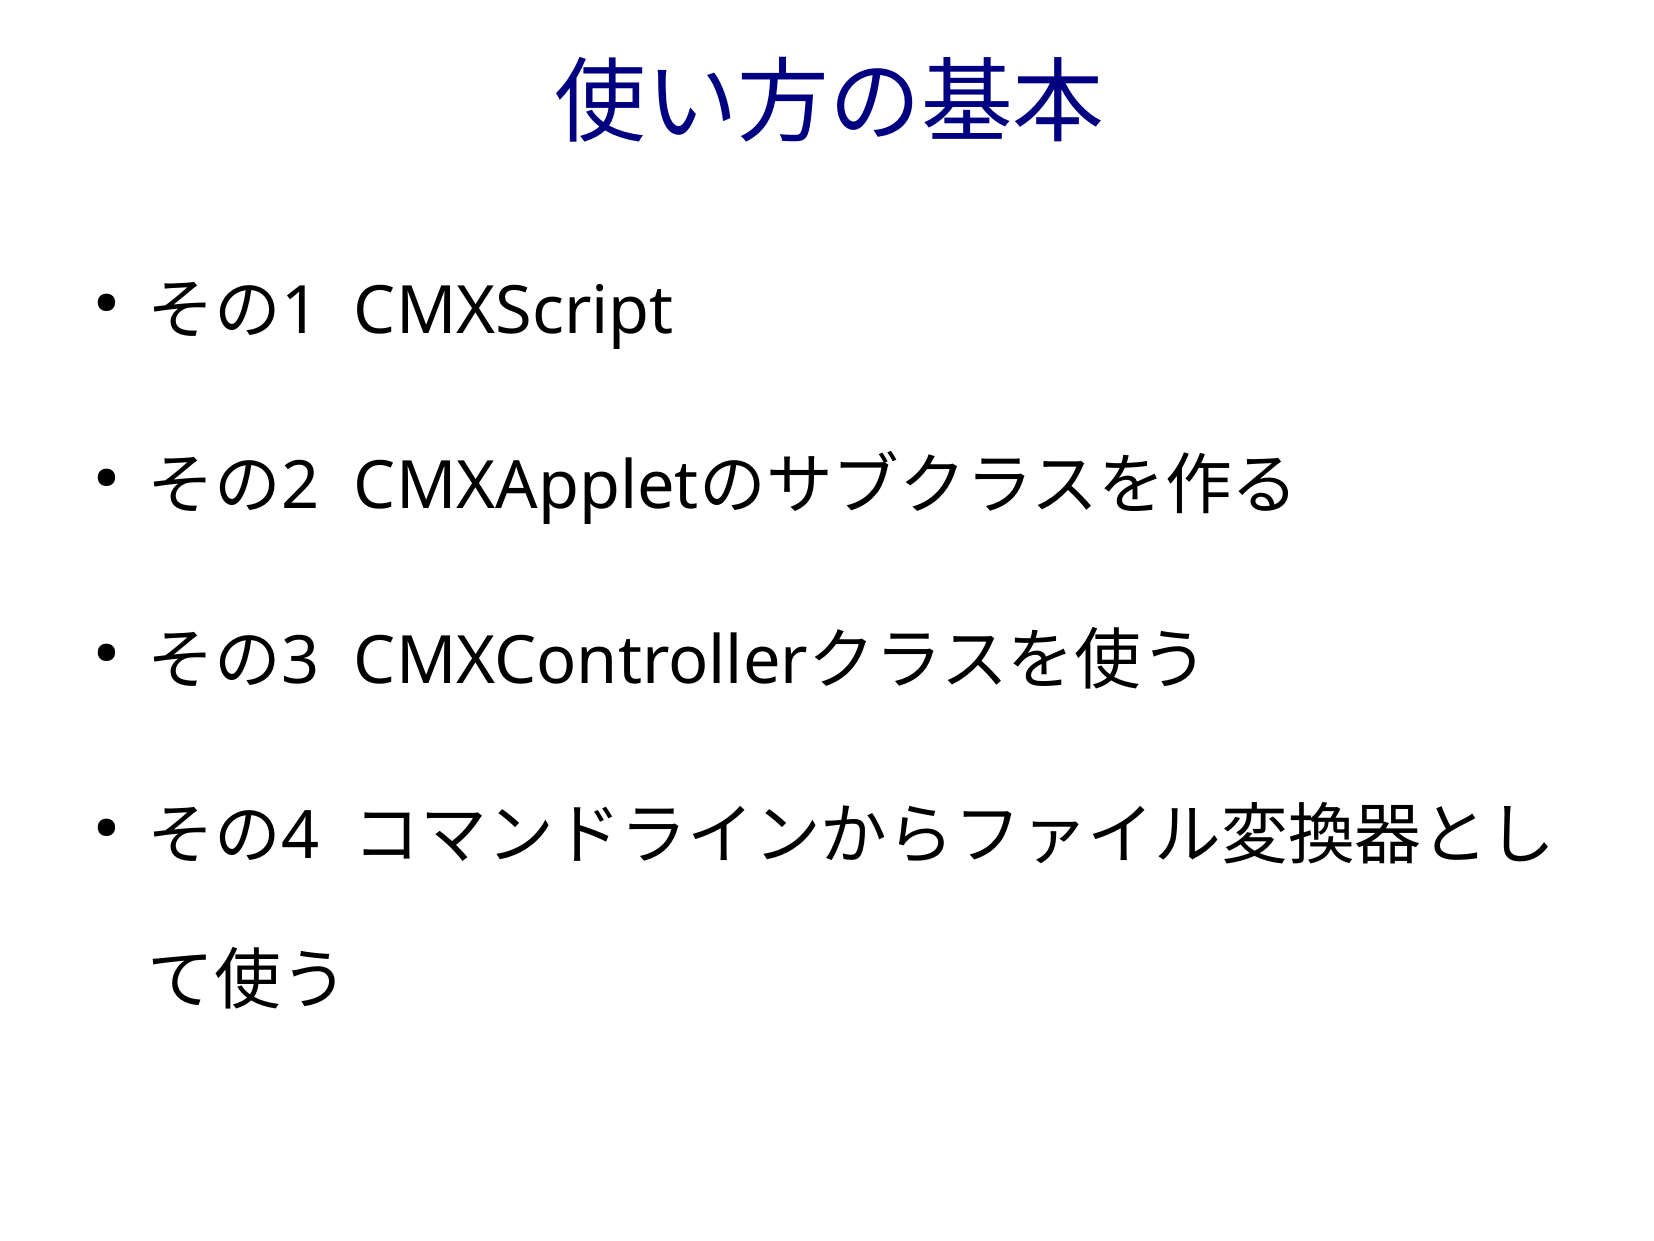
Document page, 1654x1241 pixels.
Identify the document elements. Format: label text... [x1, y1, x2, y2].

list その1 CMXScript その2 CMXAppletのサブクラスを作る その3 CMXControllerクラスを使う その4 コマンドラインからファイル変換器として使う [76, 207, 1565, 1027]
title 使い方の基本 [85, 41, 1574, 148]
